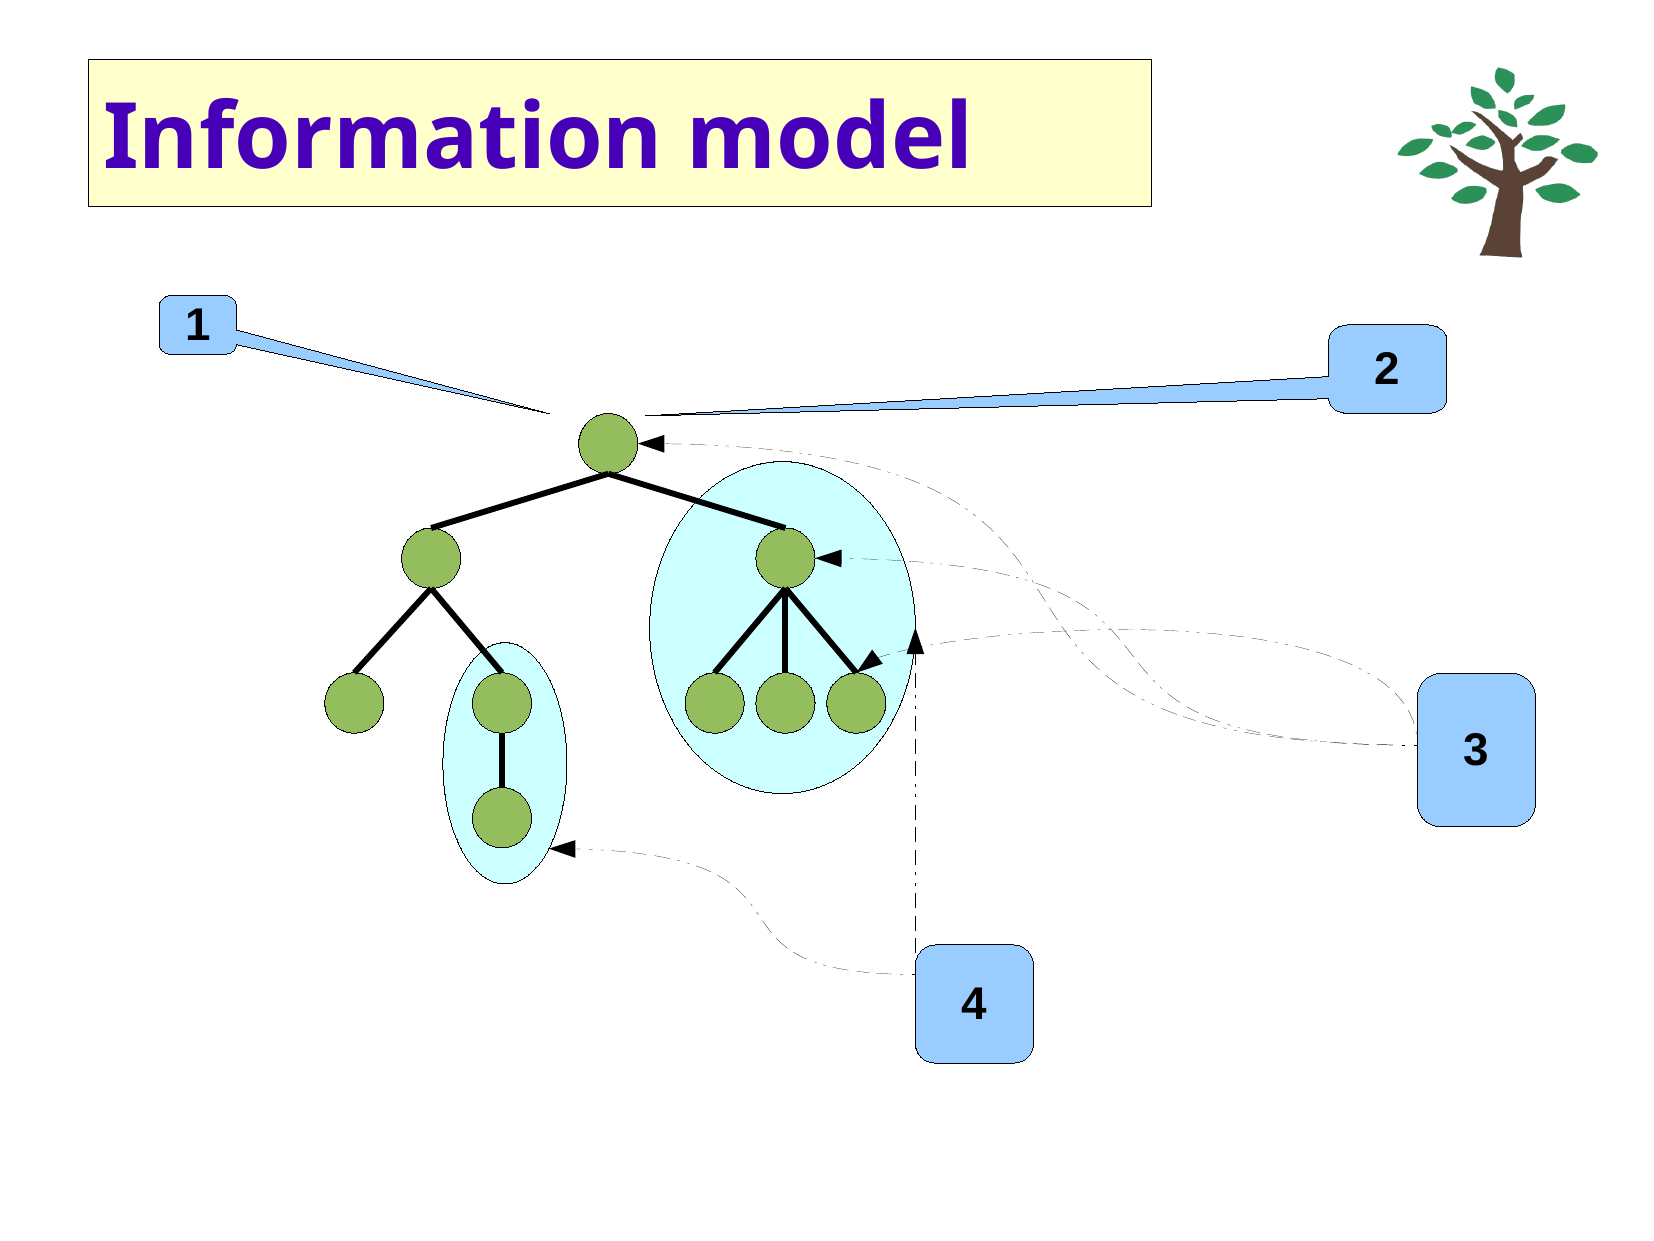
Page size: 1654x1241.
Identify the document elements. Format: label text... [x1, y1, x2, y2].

text_box [442, 642, 567, 884]
text_box [324, 672, 384, 734]
text_box 3 [1417, 673, 1536, 827]
text_box Information model [88, 59, 1152, 207]
text_box 2 [645, 324, 1447, 416]
text_box [578, 413, 638, 473]
text_box [401, 528, 461, 588]
text_box 1 [159, 295, 550, 414]
text_box [649, 461, 916, 794]
picture [1387, 58, 1625, 266]
text_box 4 [915, 944, 1034, 1064]
